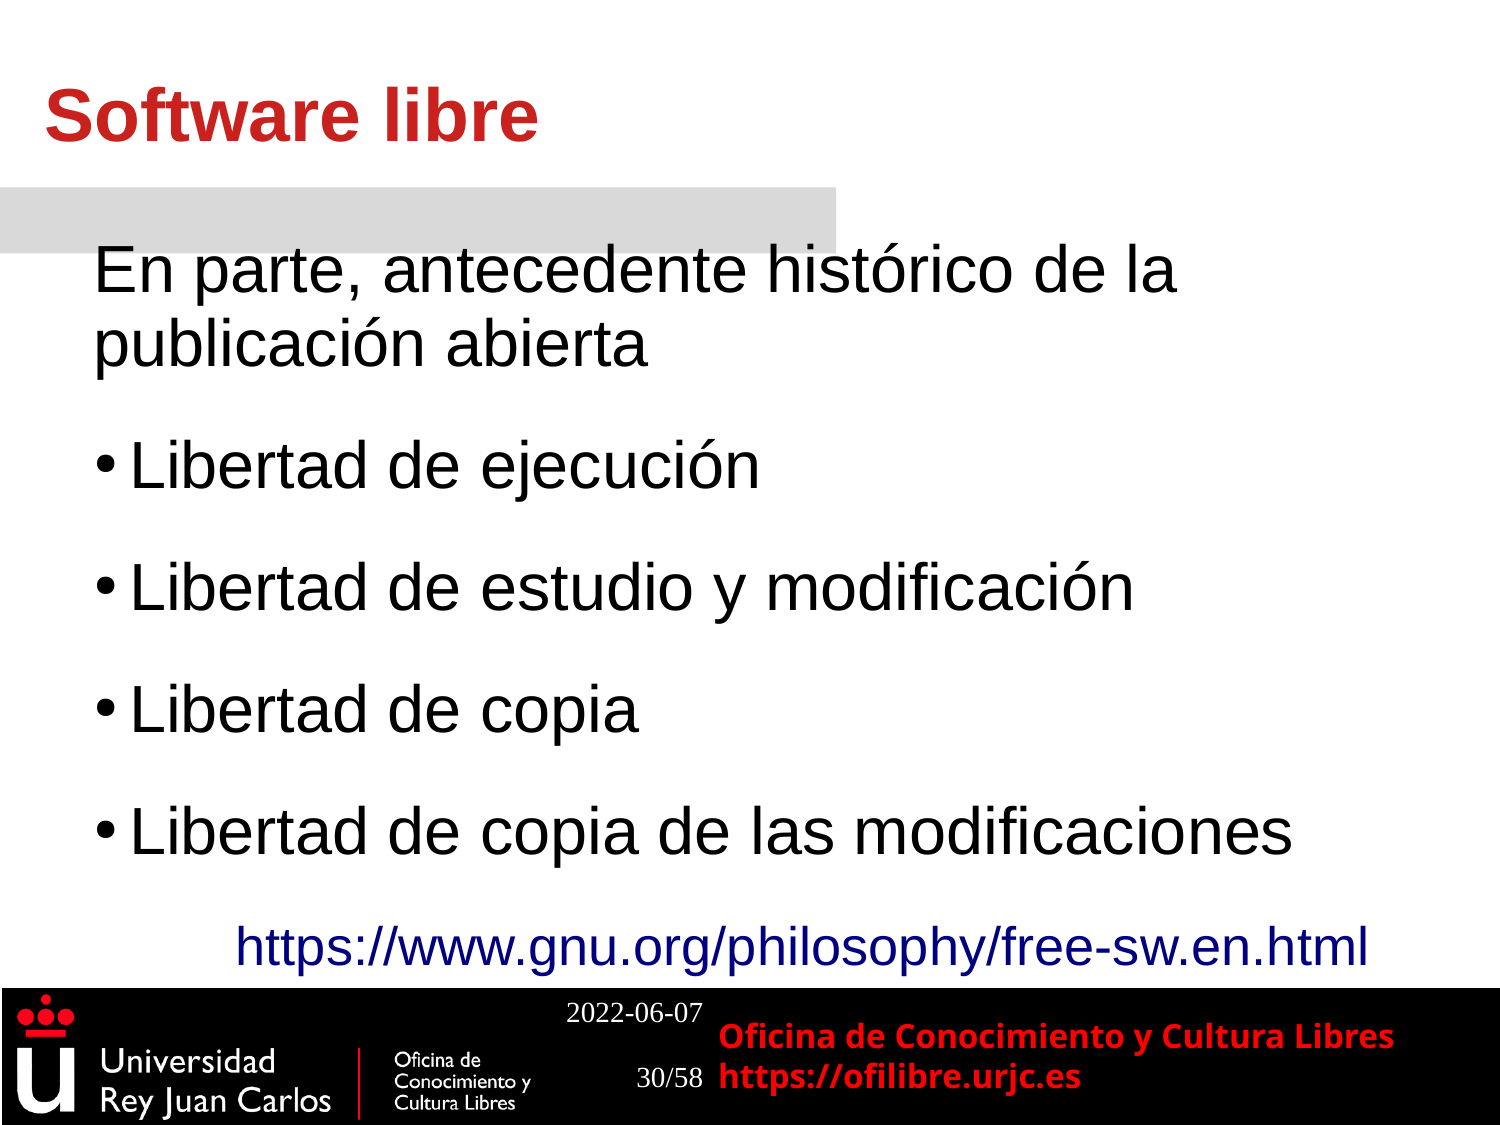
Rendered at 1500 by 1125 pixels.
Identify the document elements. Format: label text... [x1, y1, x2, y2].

text_box Software libre [30, 66, 1036, 249]
picture [17, 994, 531, 1120]
text_box En parte, antecedente histórico de la publicación abierta Libertad de ejecución Libertad de estudio y modificación Libertad de copia Libertad de copia de las modificaciones https://www.gnu.org/philosophy/free-sw.en.html [78, 224, 1386, 985]
title [75, 7, 1425, 196]
